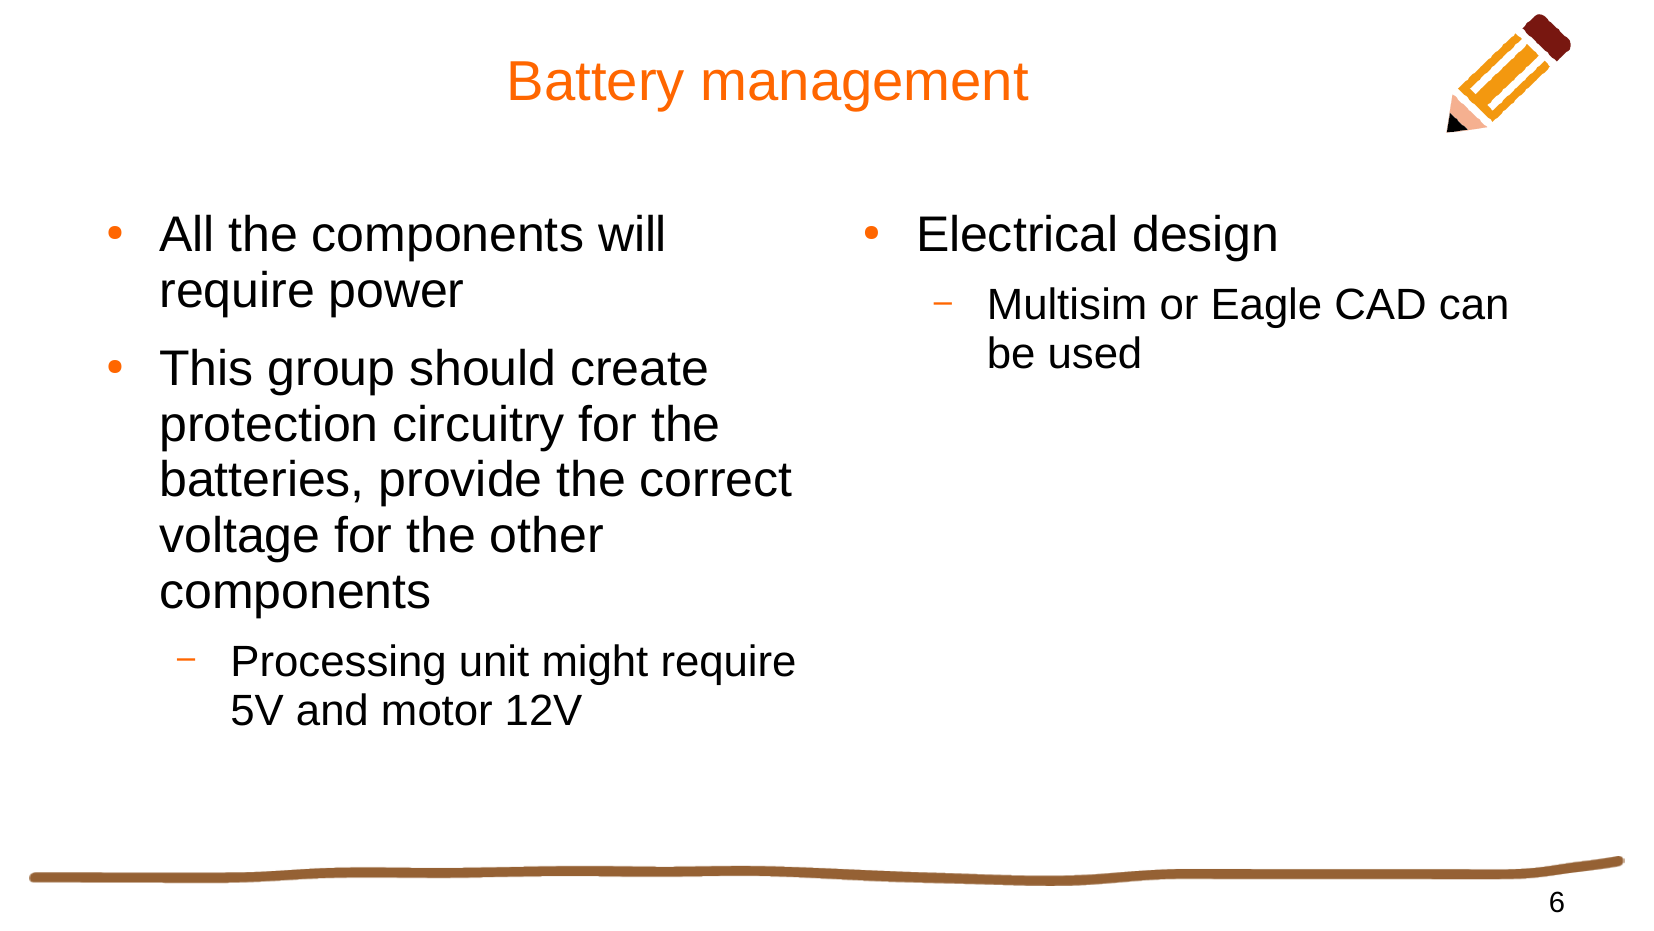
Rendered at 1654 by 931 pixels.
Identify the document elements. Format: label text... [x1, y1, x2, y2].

list All the components will require power This group should create protection circuitry for the batteries, provide the correct voltage for the other components Processing unit might require 5V and motor 12V [88, 206, 809, 857]
list Electrical design Multisim or Eagle CAD can be used [845, 206, 1566, 857]
picture [29, 856, 1625, 886]
title Battery management [88, 29, 1447, 133]
picture [1446, 14, 1571, 133]
